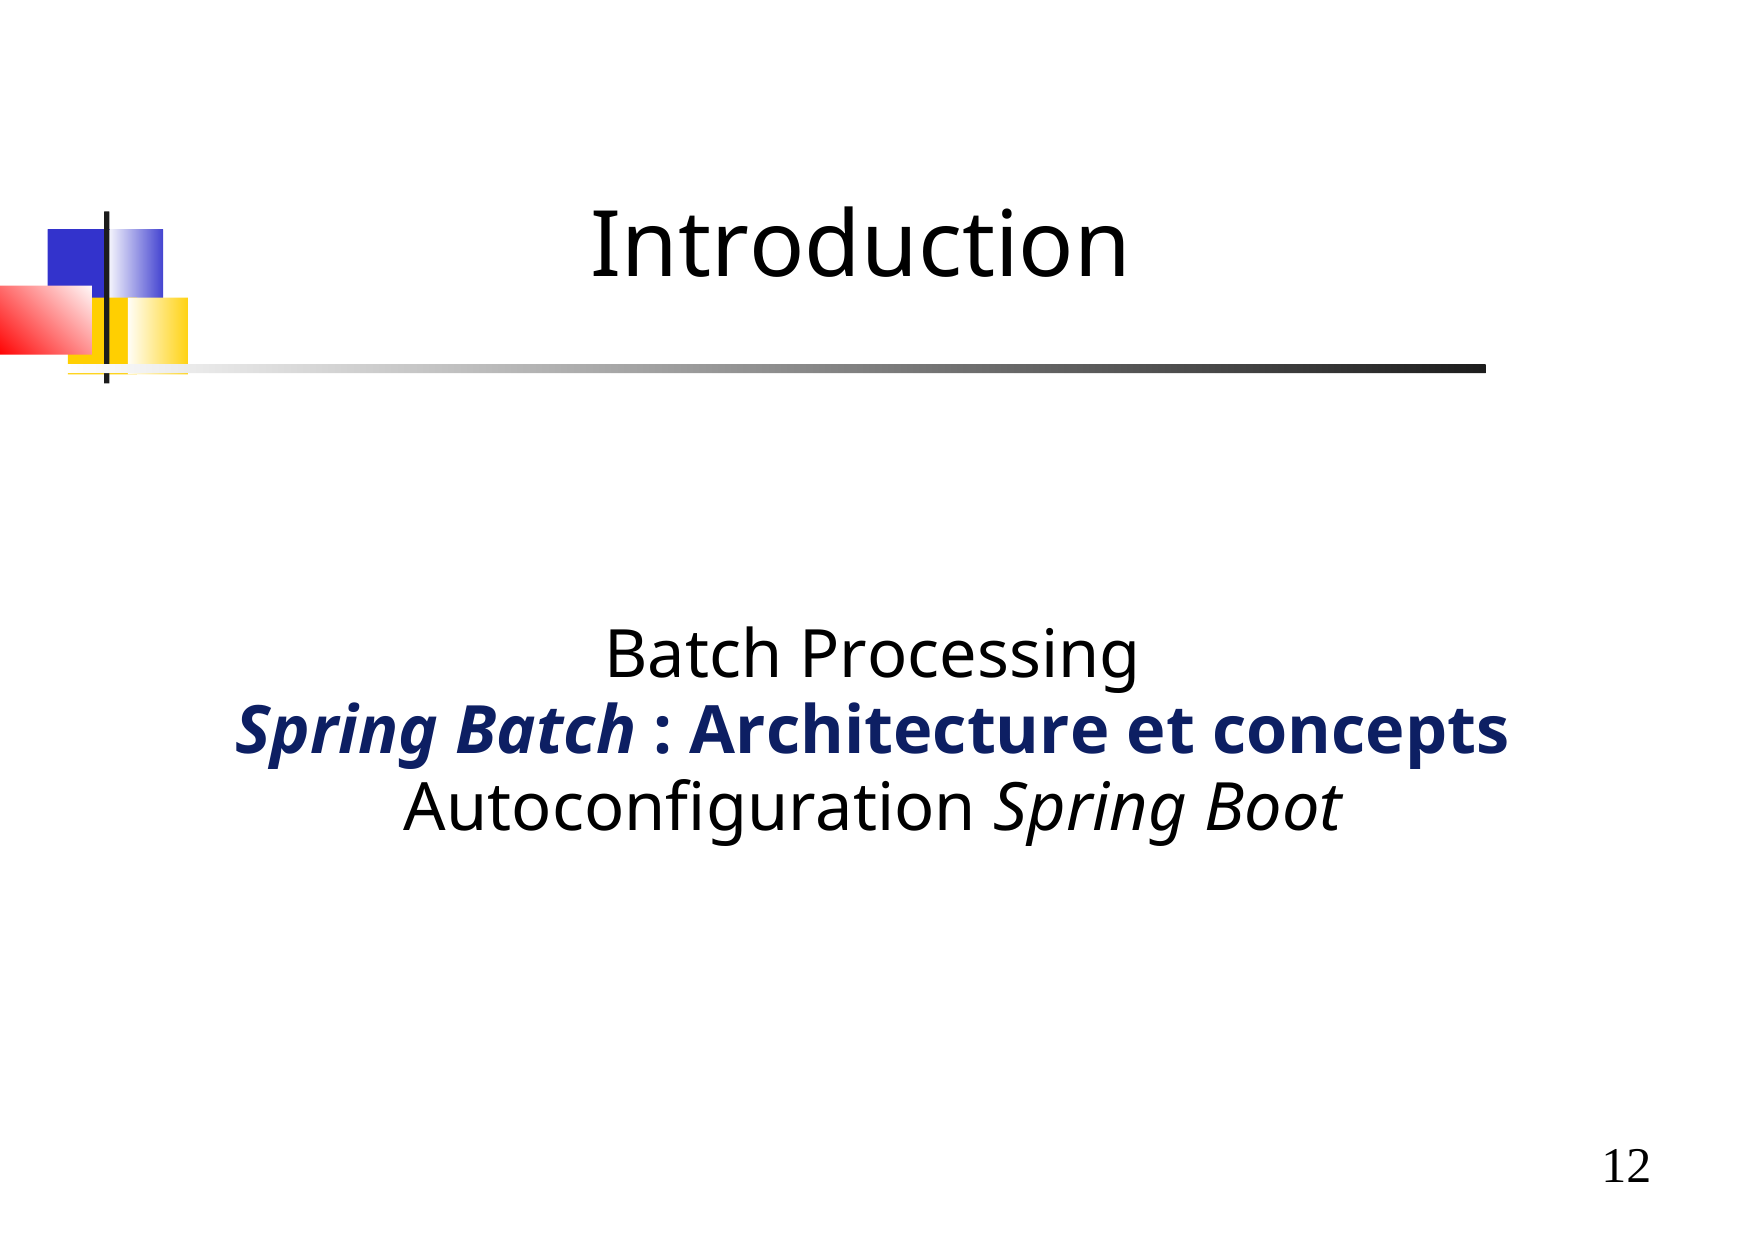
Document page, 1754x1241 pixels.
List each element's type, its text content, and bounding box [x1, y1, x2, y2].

subtitle Batch Processing Spring Batch : Architecture et concepts Autoconfiguration Spring Boot [179, 371, 1567, 1091]
title Introduction [179, 139, 1567, 351]
